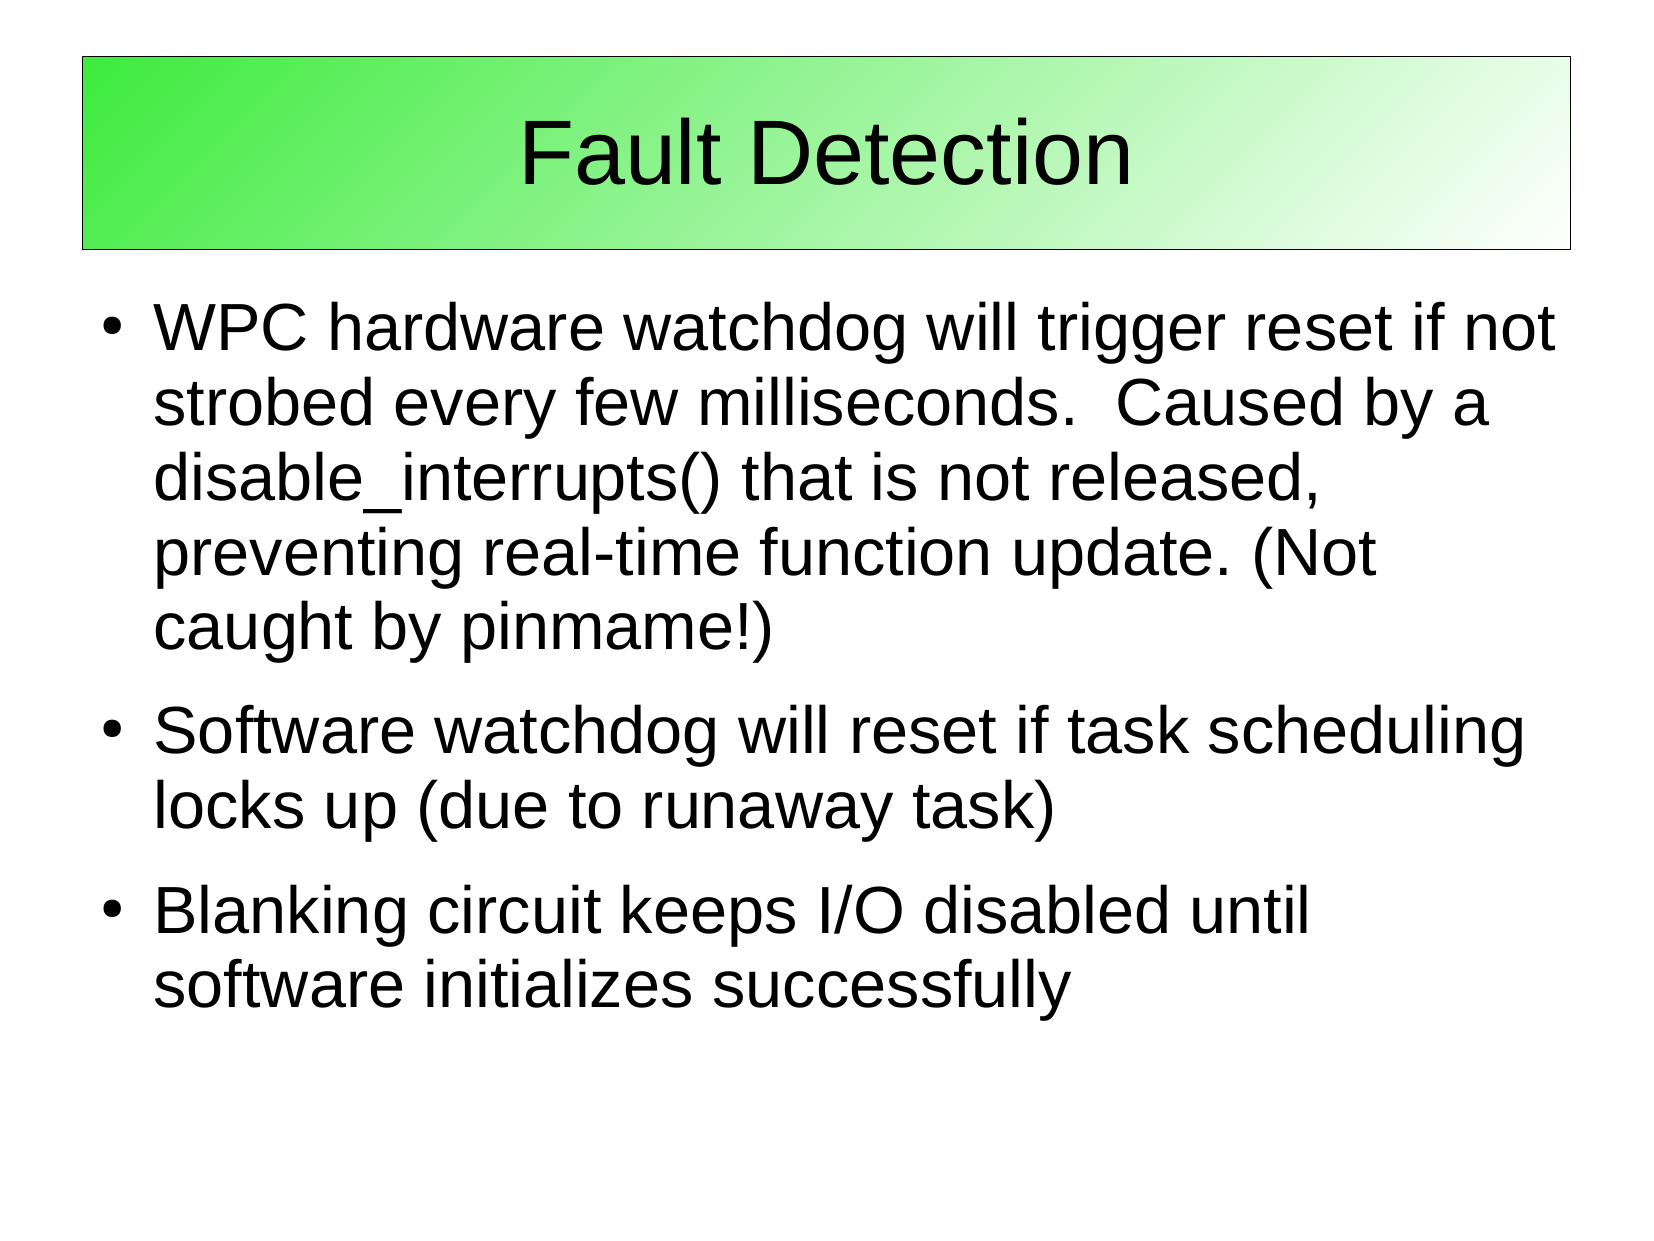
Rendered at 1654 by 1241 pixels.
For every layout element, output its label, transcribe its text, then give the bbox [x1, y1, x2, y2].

title Fault Detection [82, 56, 1571, 250]
list WPC hardware watchdog will trigger reset if not strobed every few milliseconds. Caused by a disable_interrupts() that is not released, preventing real-time function update. (Not caught by pinmame!) Software watchdog will reset if task scheduling locks up (due to runaway task) Blanking circuit keeps I/O disabled until software initializes successfully [82, 290, 1571, 1094]
